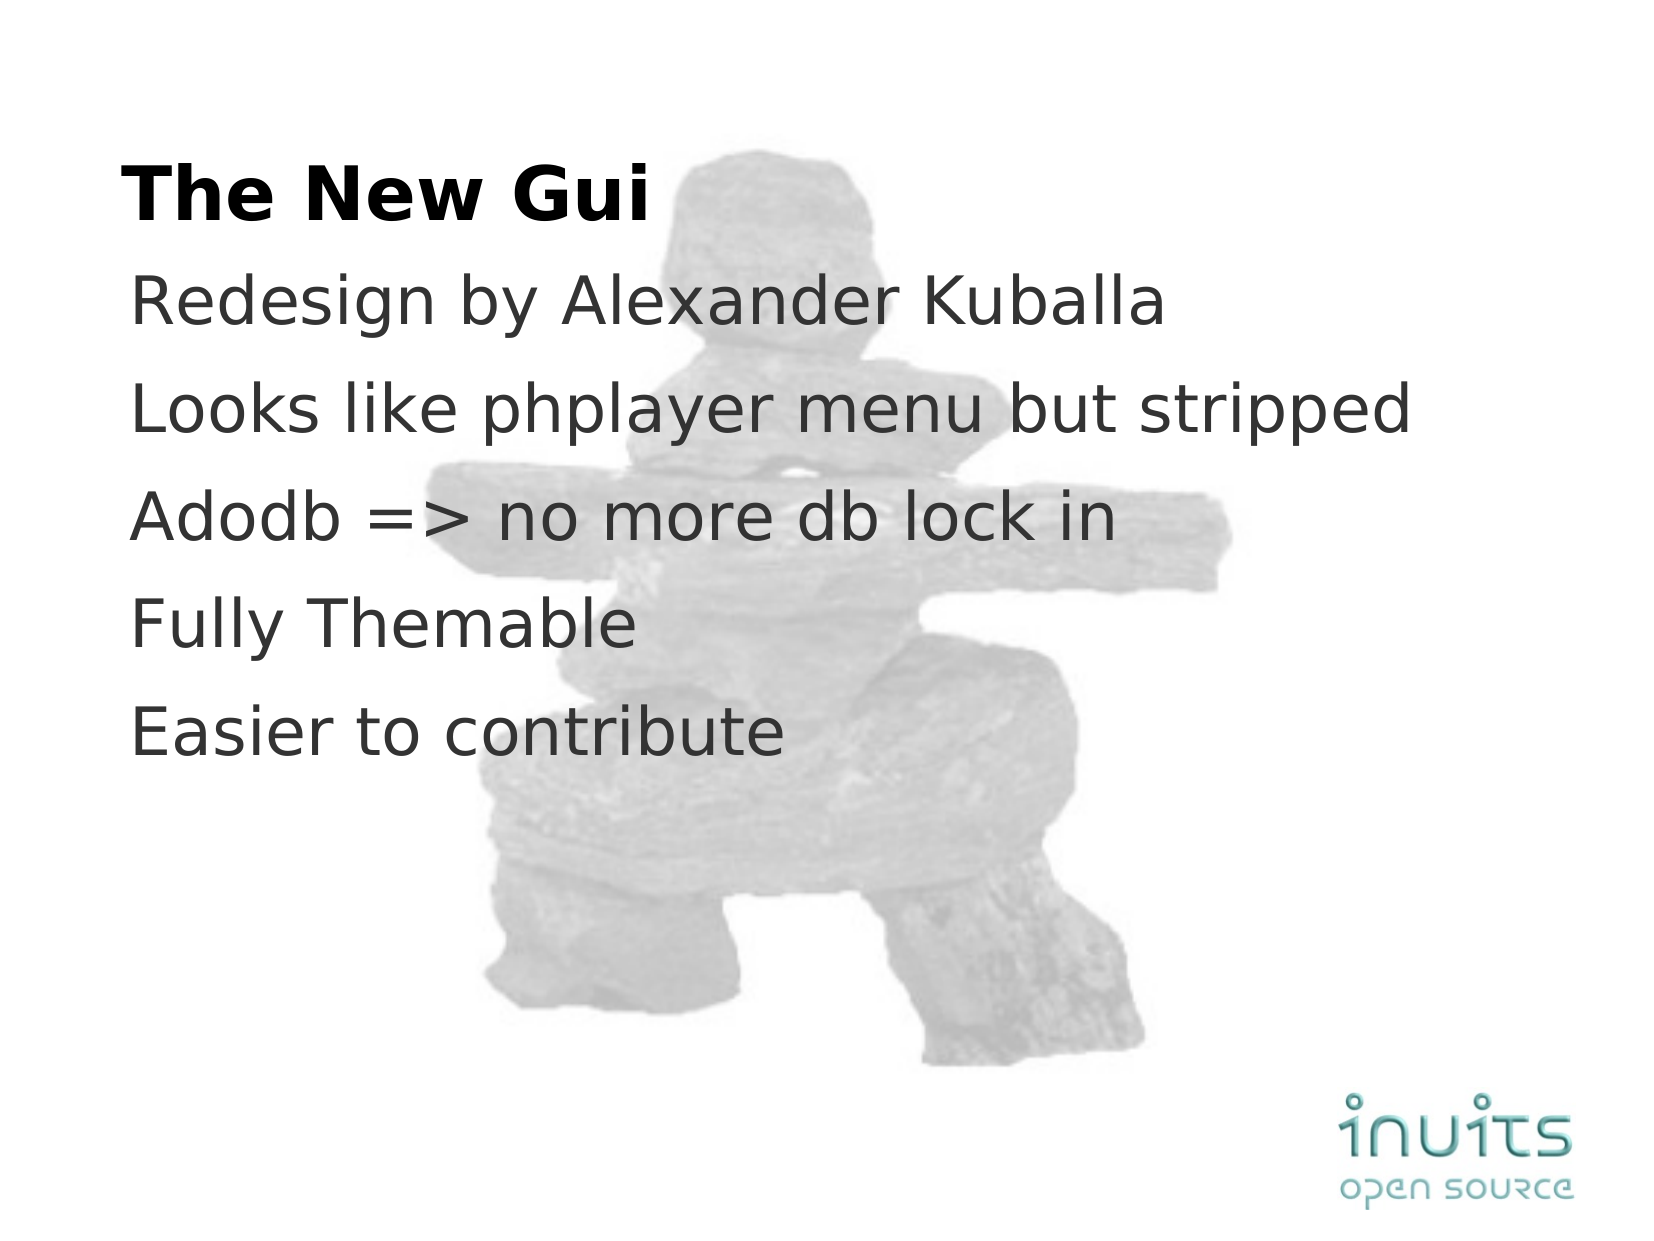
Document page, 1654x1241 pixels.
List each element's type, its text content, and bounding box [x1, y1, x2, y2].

title The New Gui [121, 87, 1534, 302]
text_box Redesign by Alexander Kuballa Looks like phplayer menu but stripped Adodb => no more db lock in Fully Themable Easier to contribute [127, 262, 1587, 1241]
